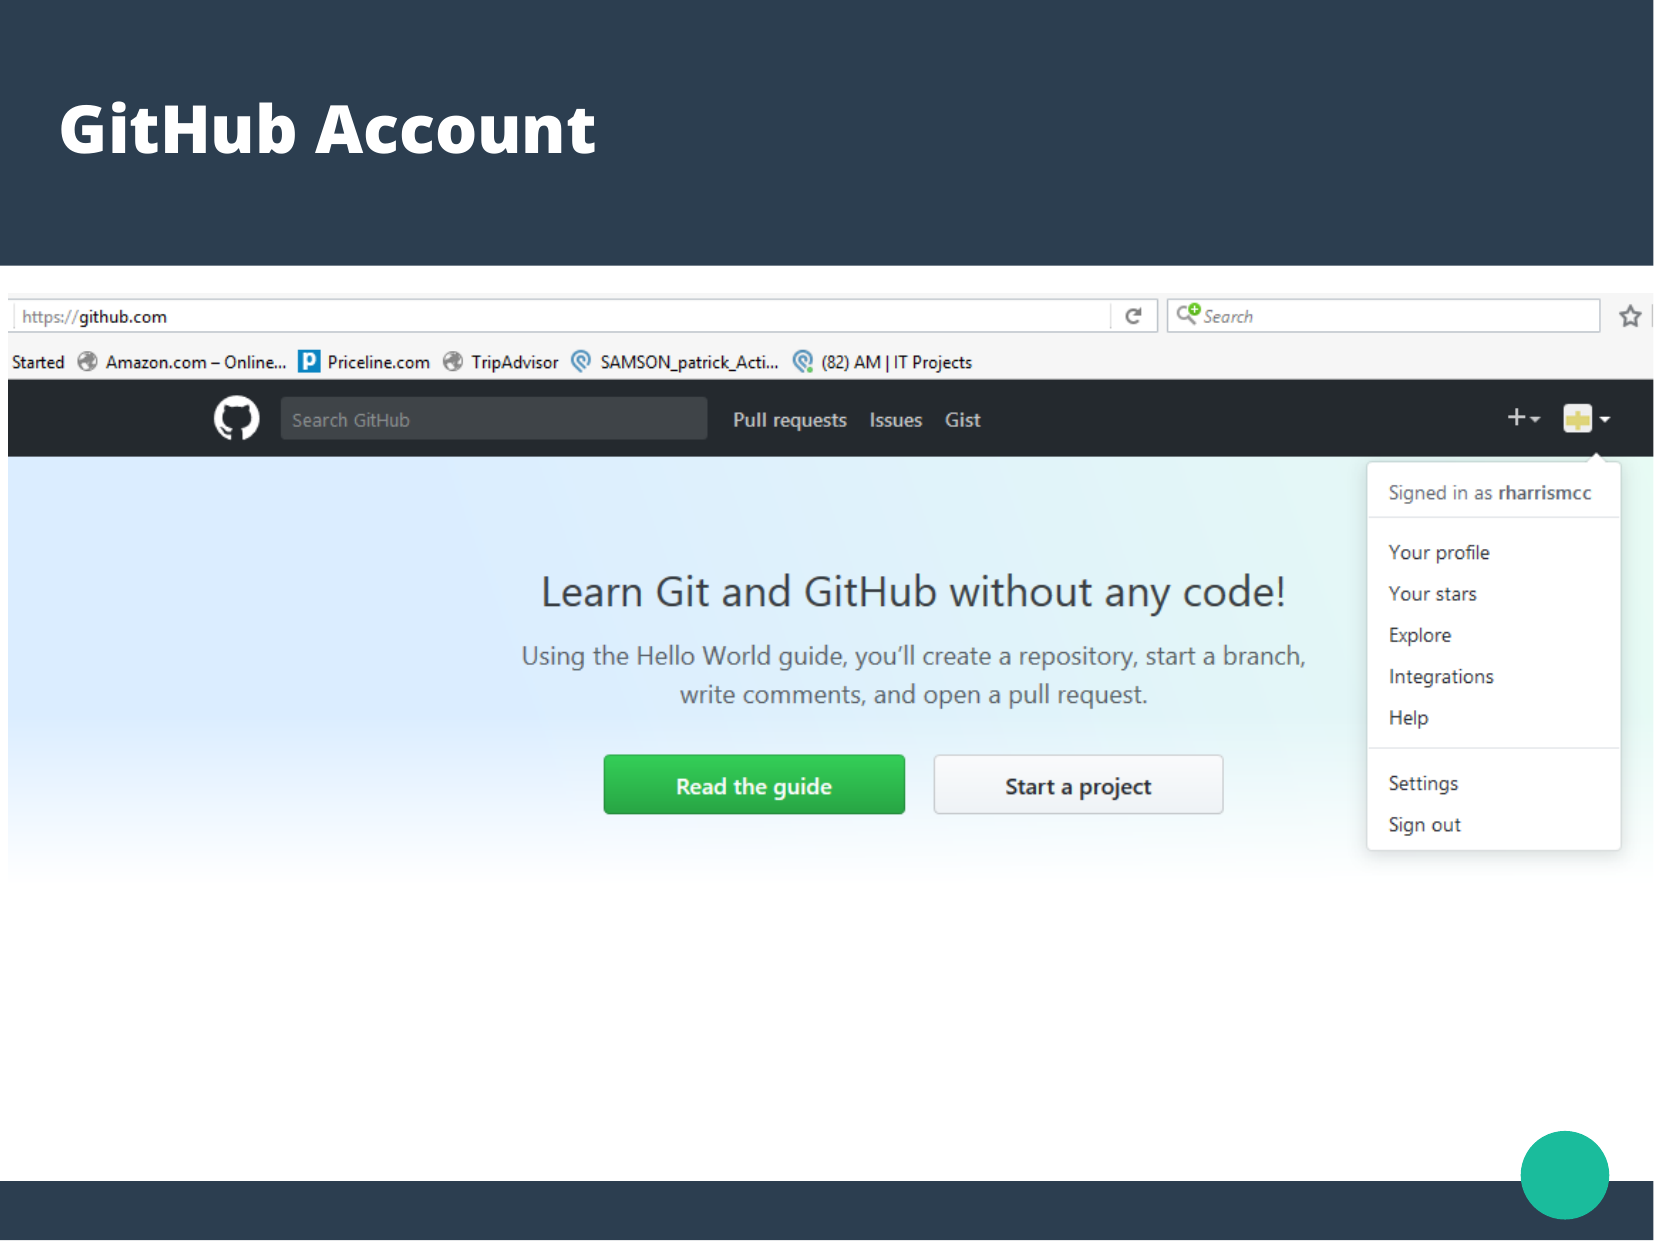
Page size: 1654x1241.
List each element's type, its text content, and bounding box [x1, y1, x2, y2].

picture [8, 293, 1654, 957]
title GitHub Account [59, 49, 1595, 207]
